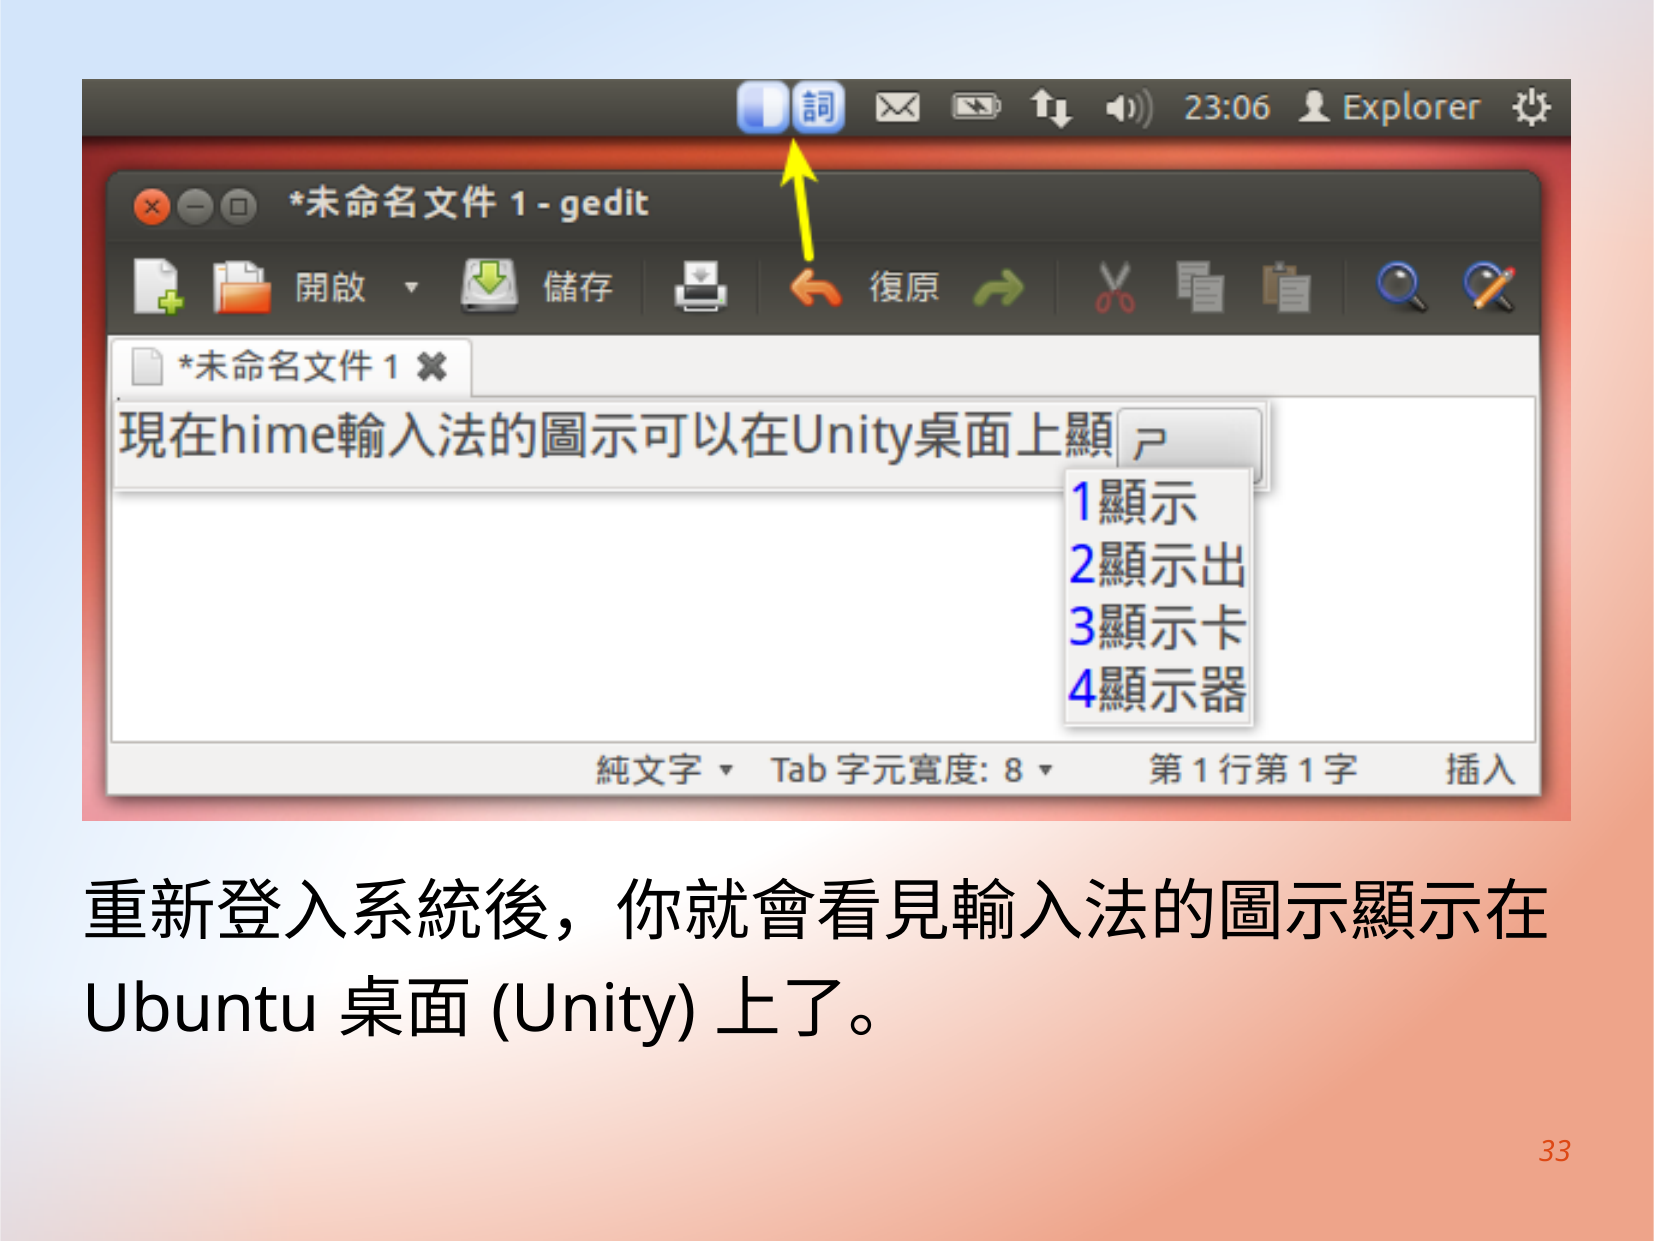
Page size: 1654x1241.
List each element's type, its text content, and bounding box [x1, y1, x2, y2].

picture [0, 0, 1654, 1241]
list 重新登入系統後，你就會看見輸入法的圖示顯示在Ubuntu桌面(Unity)上了。 [82, 857, 1571, 1201]
